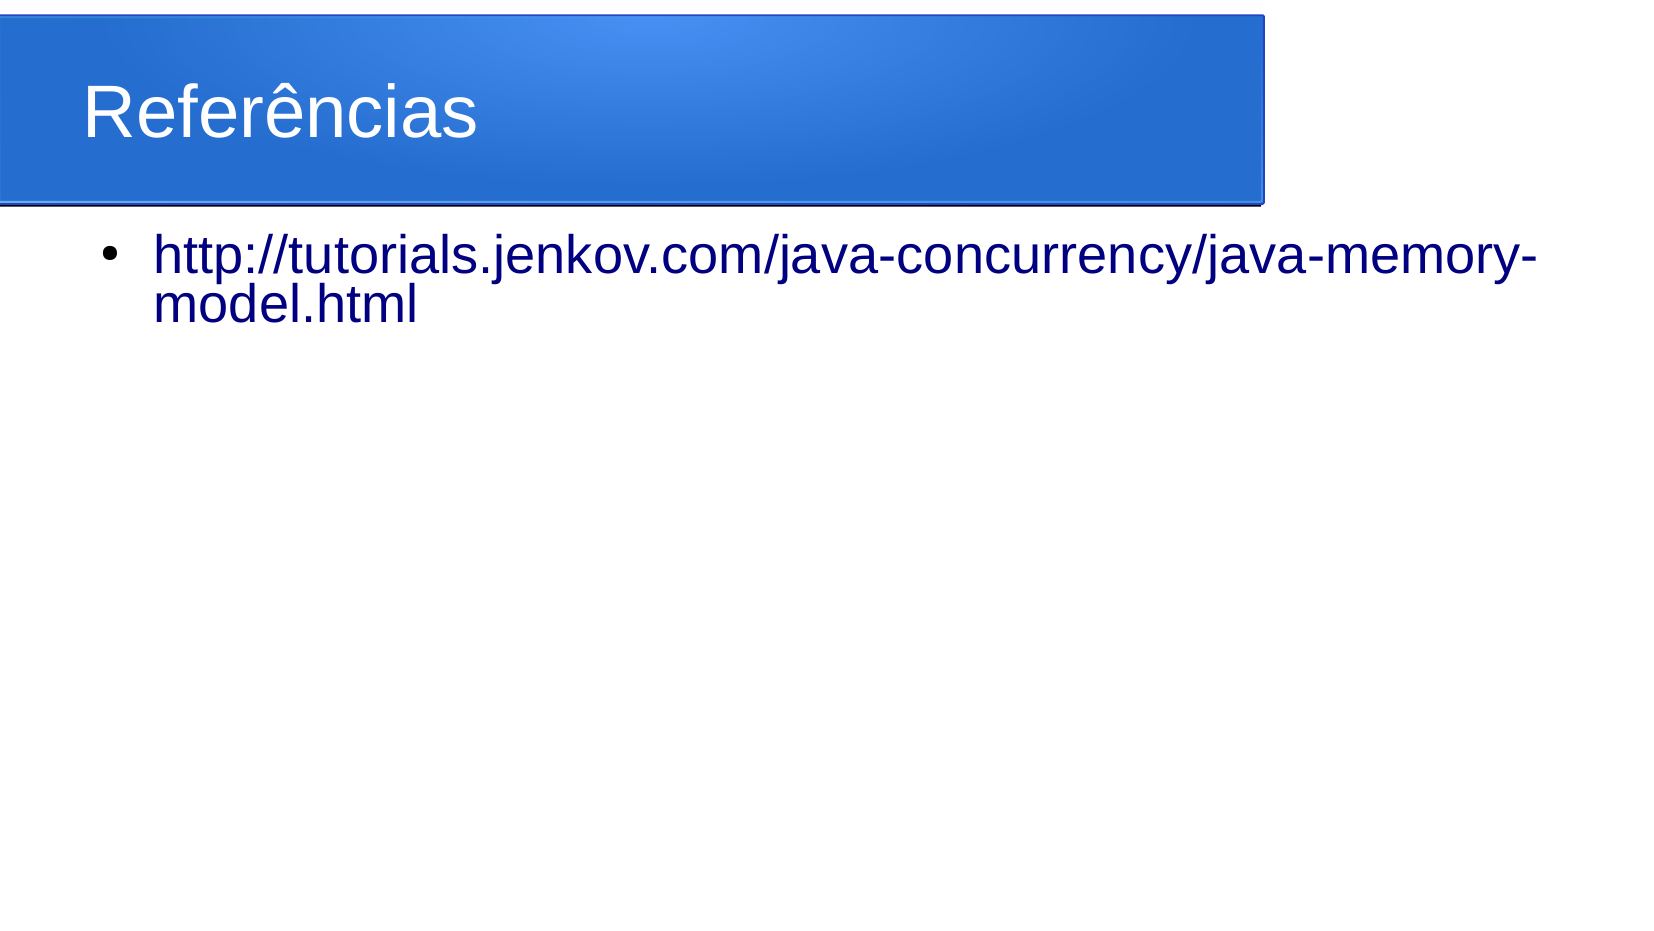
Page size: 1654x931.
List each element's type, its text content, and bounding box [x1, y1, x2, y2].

title Referências [82, 35, 1235, 189]
list http://tutorials.jenkov.com/java-concurrency/java-memory-model.html [82, 224, 1571, 764]
